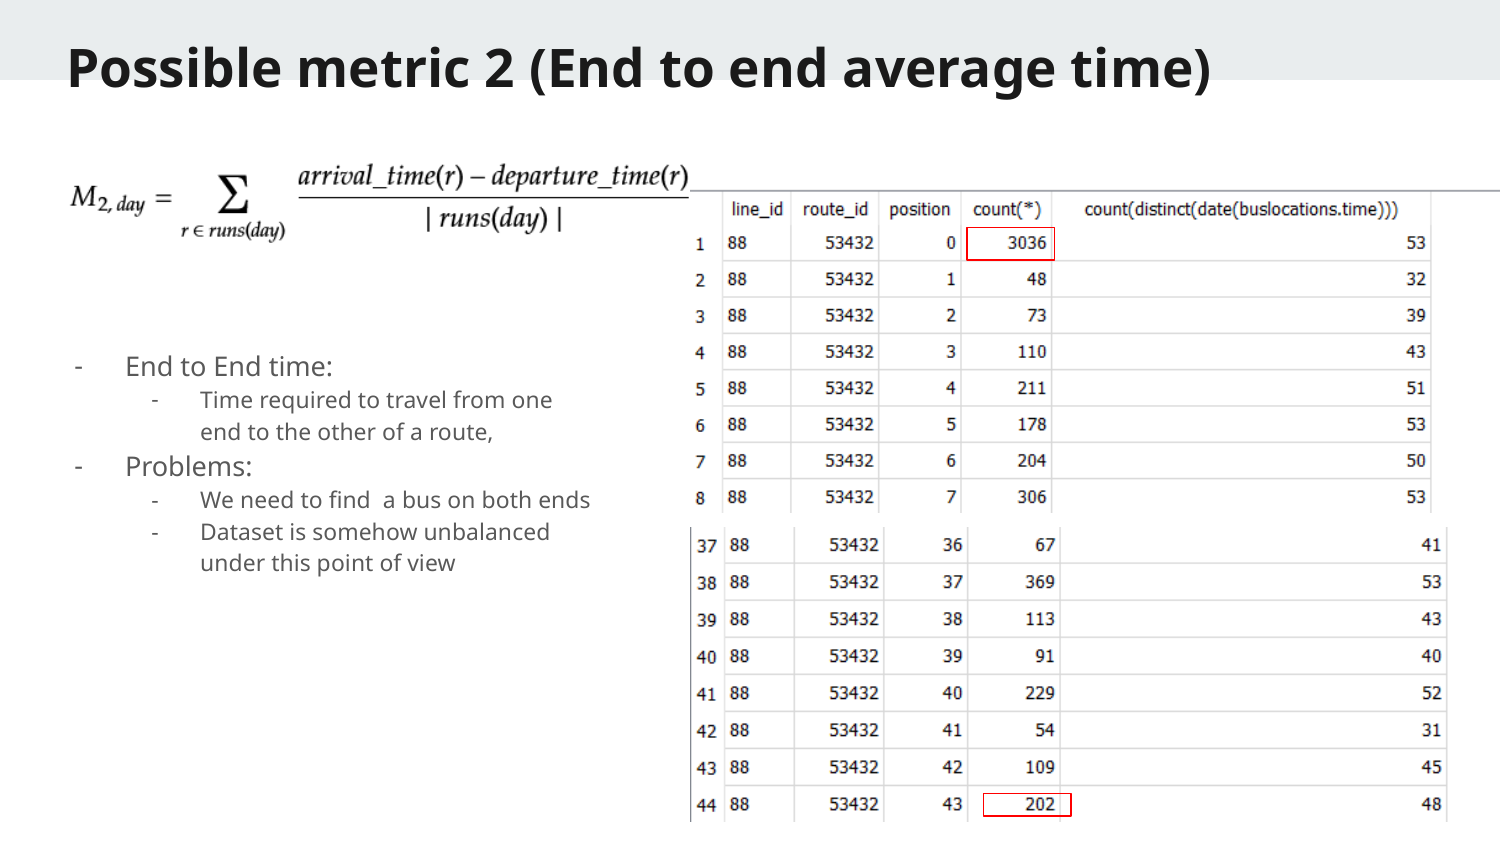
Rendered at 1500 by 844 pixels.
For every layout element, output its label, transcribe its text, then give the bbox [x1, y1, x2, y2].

picture [10, 124, 1500, 513]
list End to End time: Time required to travel from one end to the other of a route, Problems: We need to find a bus on both ends Dataset is somehow unbalanced under this point of view [35, 329, 607, 757]
title Possible metric 2 (End to end average time) [51, 19, 1449, 114]
picture [690, 527, 1500, 822]
